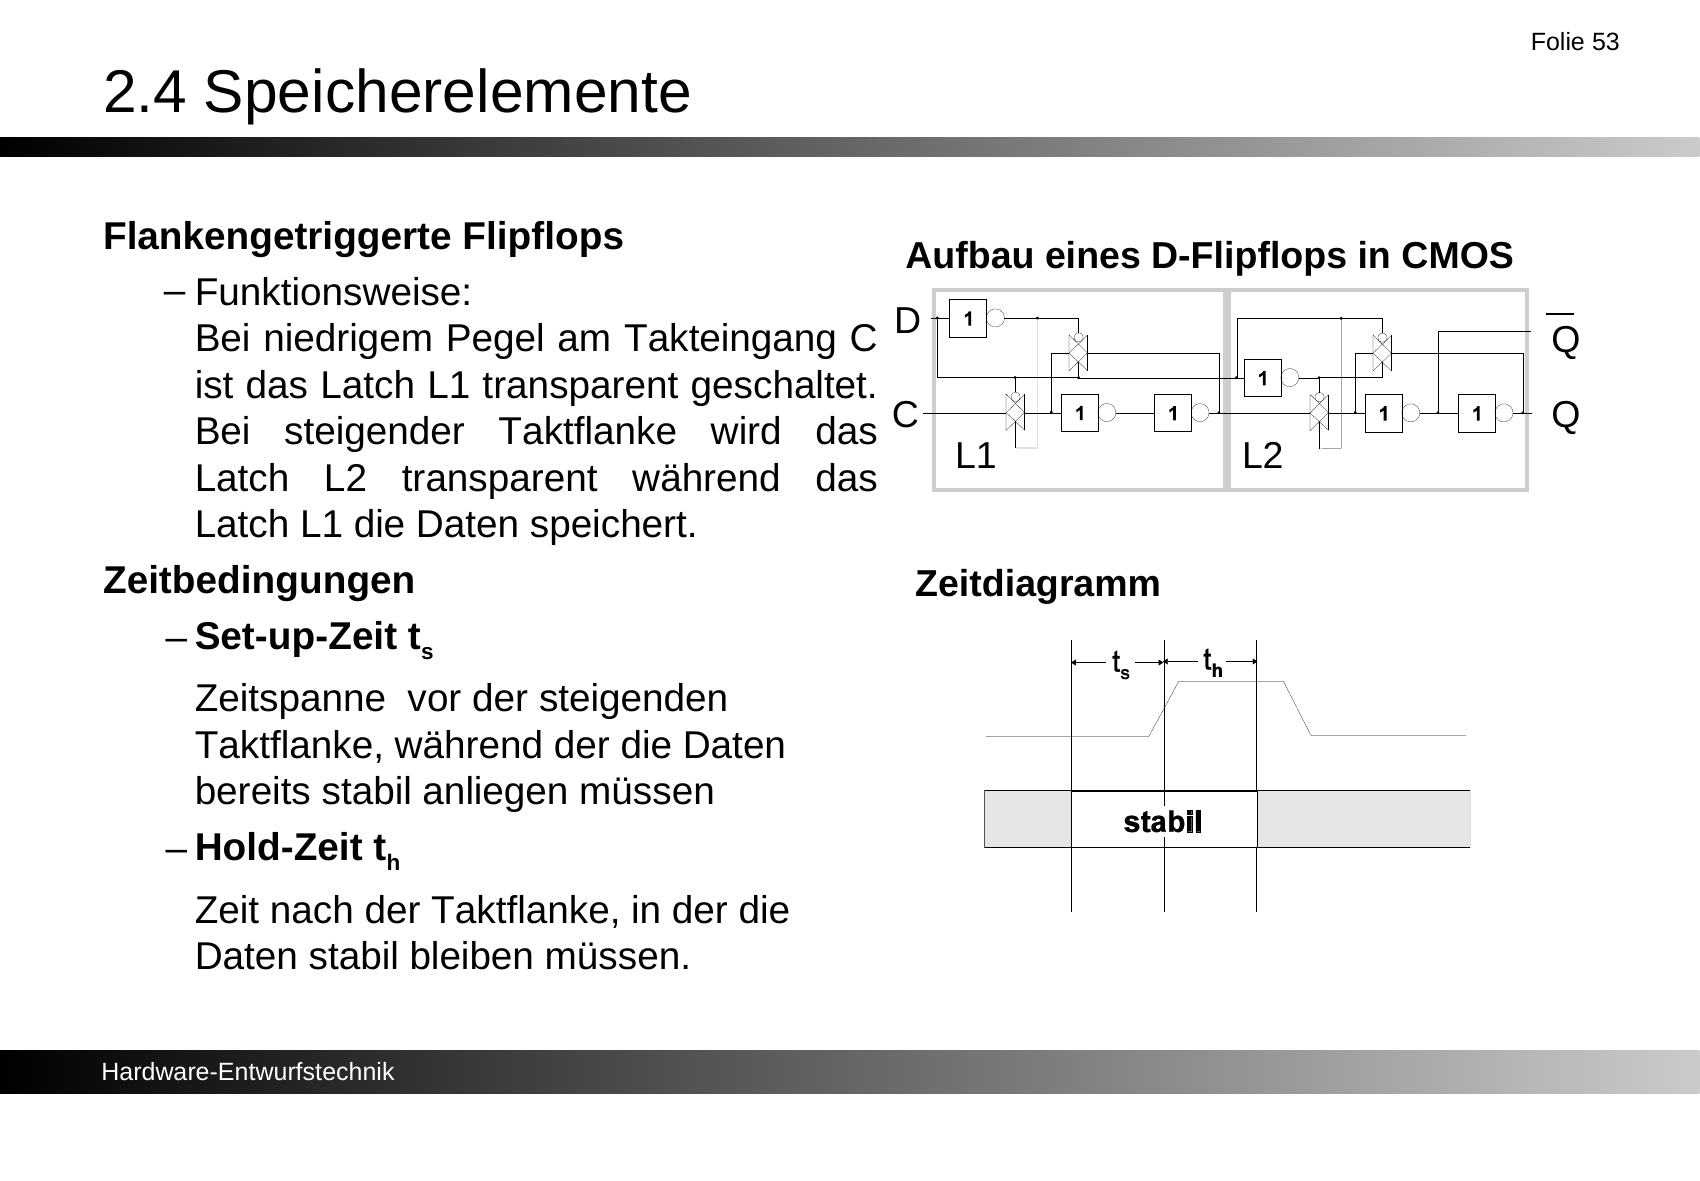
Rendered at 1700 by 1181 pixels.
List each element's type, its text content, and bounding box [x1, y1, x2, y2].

text_box L2 [1227, 424, 1299, 484]
text_box C [877, 382, 934, 443]
text_box Q [1536, 382, 1596, 443]
text_box Aufbau eines D-Flipflops in CMOS [890, 223, 1530, 283]
text_box Zeitdiagramm [900, 551, 1176, 612]
list Flankengetriggerte Flipflops Funktionsweise: Bei niedrigem Pegel am Takteingang C ist das Latch L1 transparent geschaltet. Bei steigender Taktflanke wird das Latch L2 transparent während das Latch L1 die Daten speichert. Zeitbedingungen Set-up-Zeit ts Zeitspanne vor der steigenden Taktflanke, während der die Daten bereits stabil anliegen müssen Hold-Zeit th Zeit nach der Taktflanke, in der die Daten stabil bleiben müssen. [87, 202, 895, 1022]
text_box L1 [940, 424, 1012, 484]
text_box D [879, 289, 937, 349]
text_box Q [1536, 307, 1596, 368]
chart [984, 640, 1471, 912]
chart [922, 299, 1533, 469]
title 2.4 Speicherelemente [87, 36, 1421, 142]
